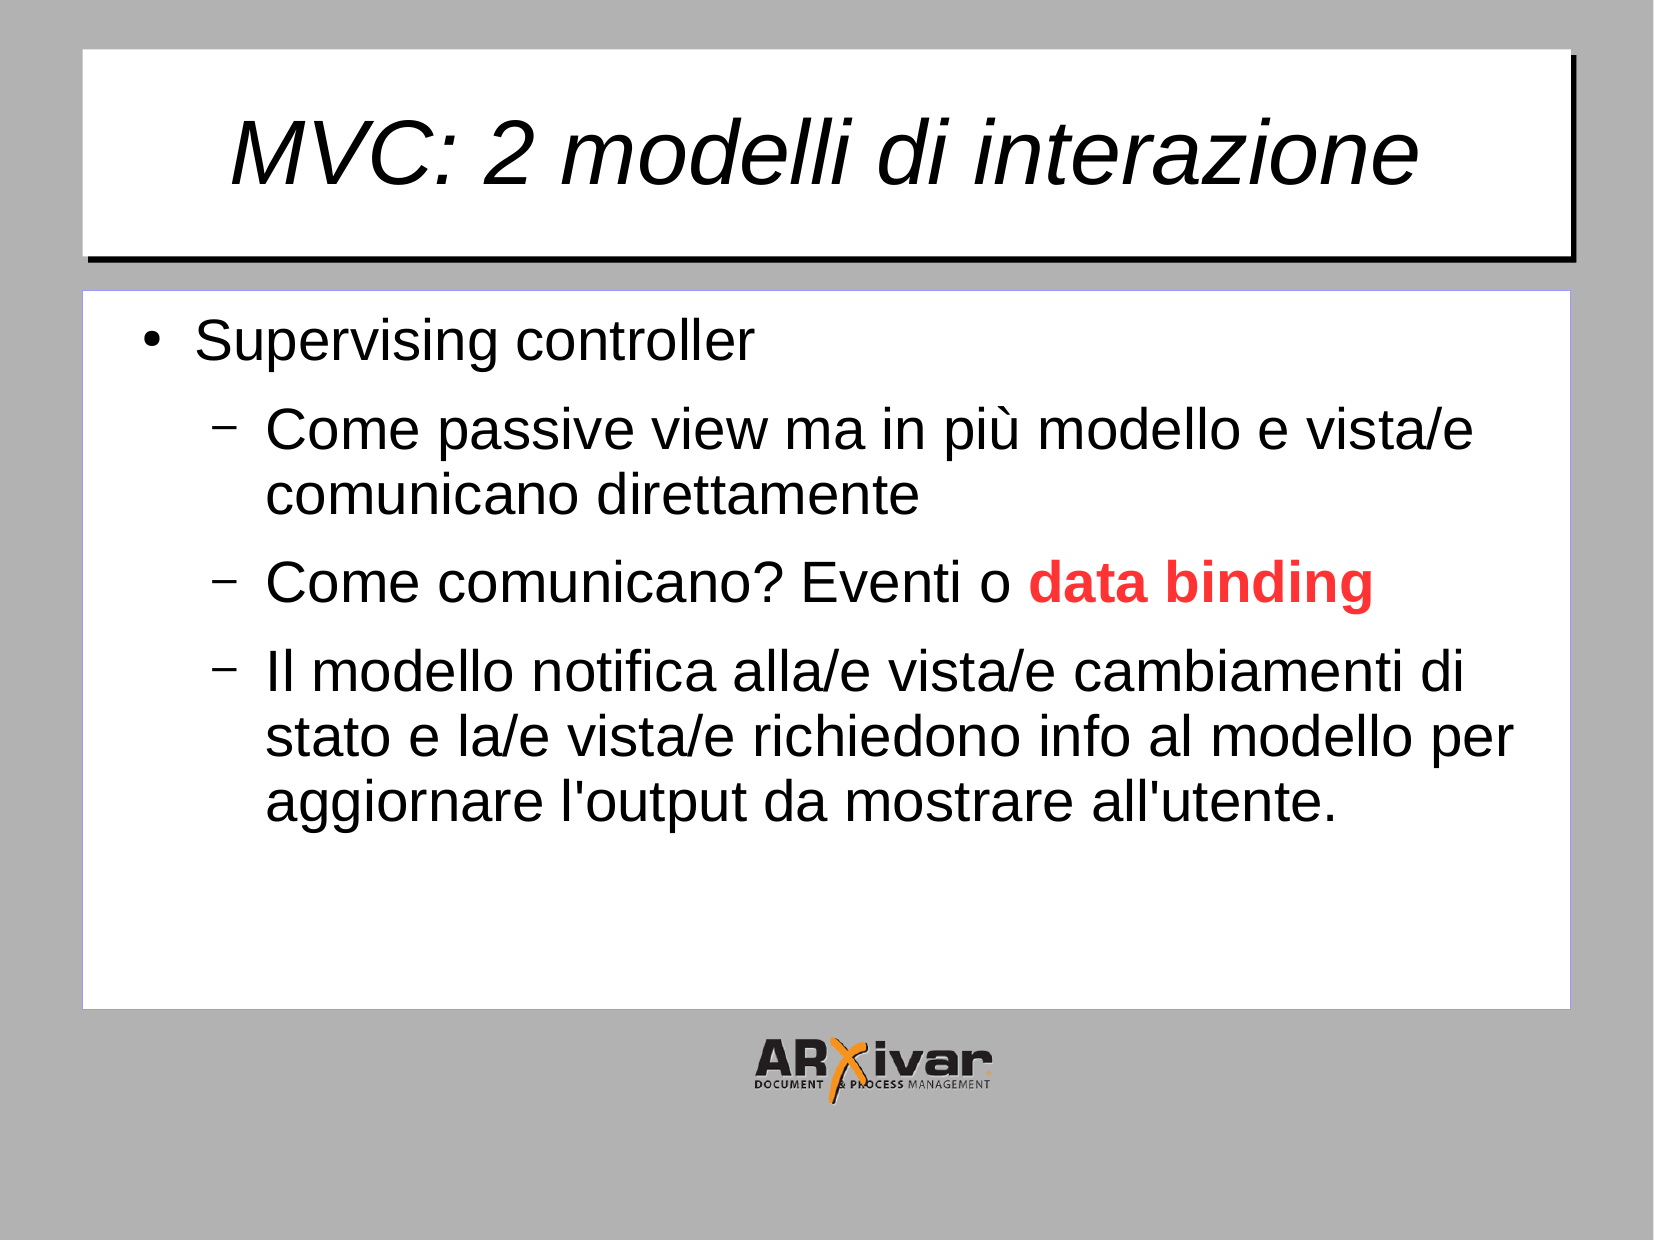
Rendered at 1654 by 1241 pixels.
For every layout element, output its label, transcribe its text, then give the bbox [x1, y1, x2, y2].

picture [755, 1031, 993, 1111]
list Supervising controller Come passive view ma in più modello e vista/e comunicano direttamente Come comunicano? Eventi o data binding Il modello notifica alla/e vista/e cambiamenti di stato e la/e vista/e richiedono info al modello per aggiornare l'output da mostrare all'utente. [82, 290, 1571, 1010]
title MVC: 2 modelli di interazione [82, 49, 1571, 257]
